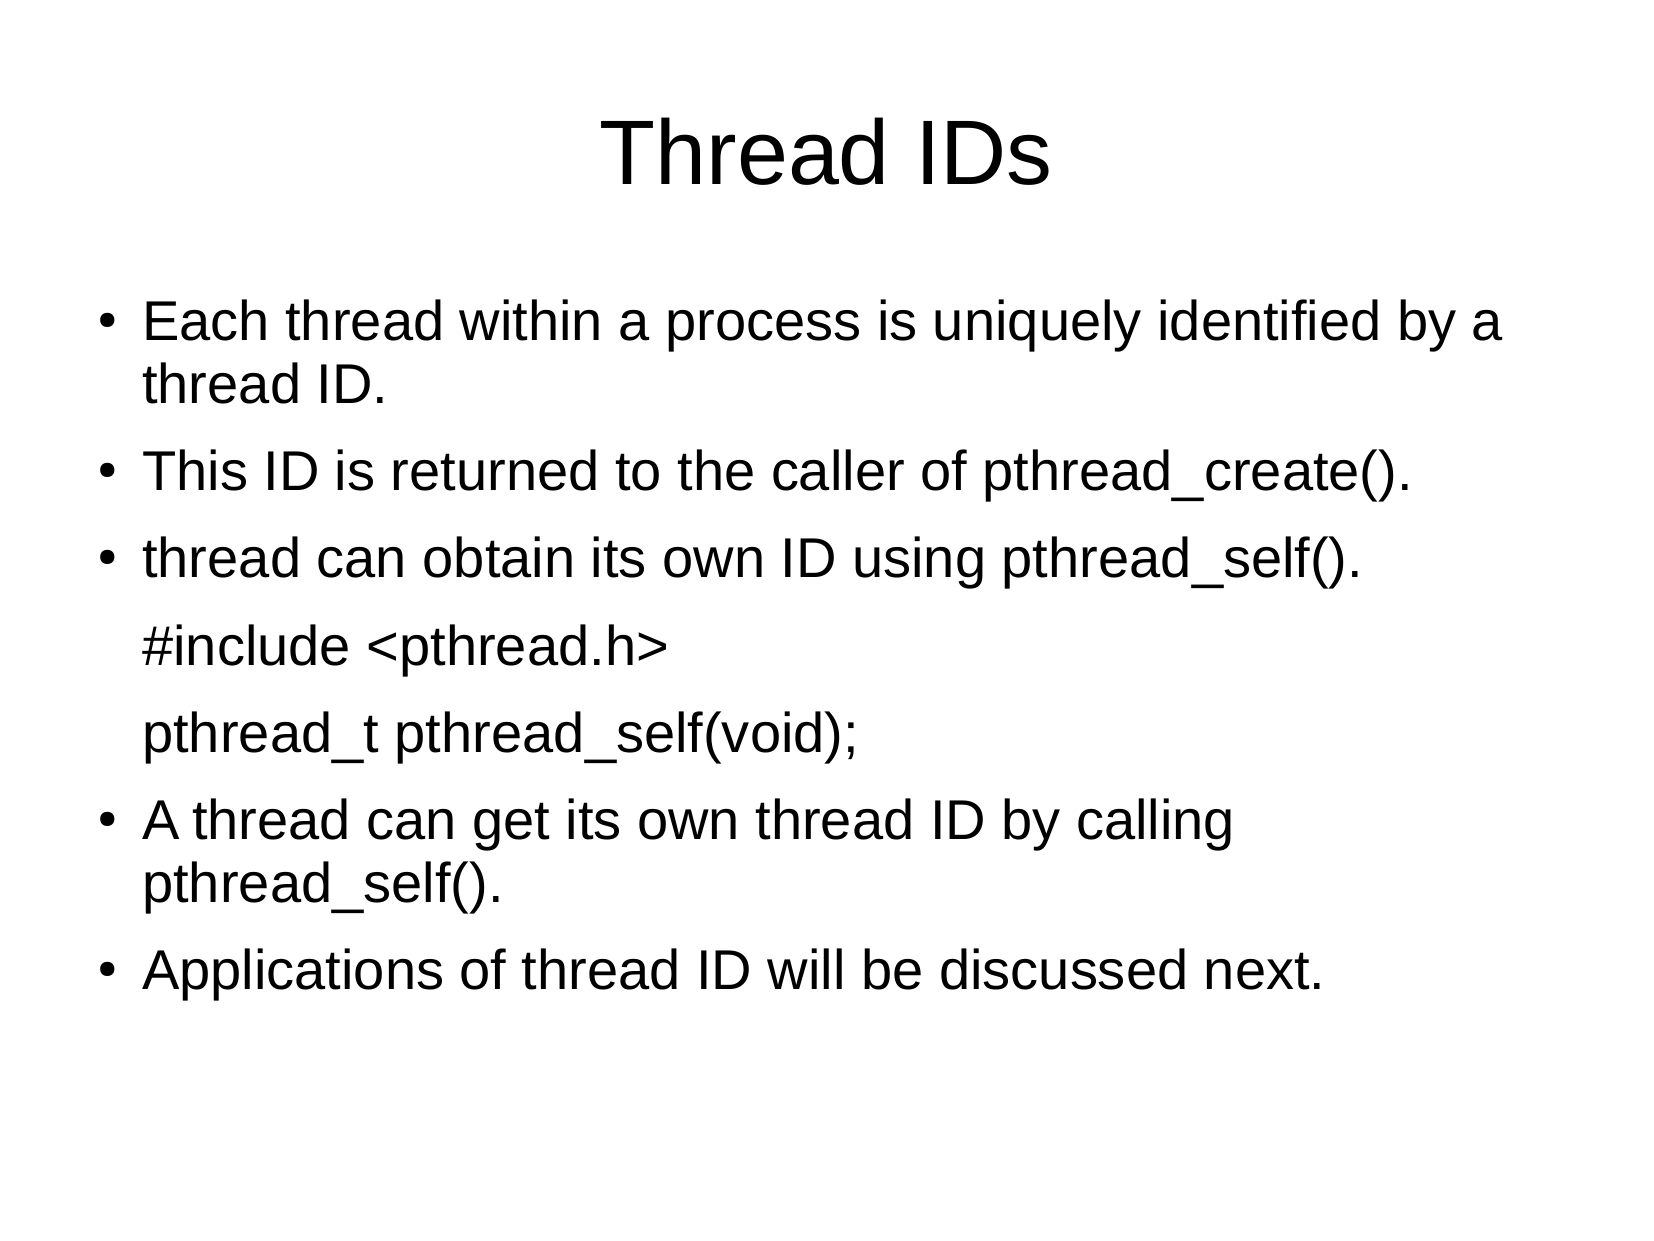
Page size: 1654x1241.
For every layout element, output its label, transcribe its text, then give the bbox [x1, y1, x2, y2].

title Thread IDs [82, 49, 1571, 257]
list Each thread within a process is uniquely identified by a thread ID. This ID is returned to the caller of pthread_create(). thread can obtain its own ID using pthread_self(). #include <pthread.h> pthread_t pthread_self(void); A thread can get its own thread ID by calling pthread_self(). Applications of thread ID will be discussed next. [82, 290, 1571, 1010]
